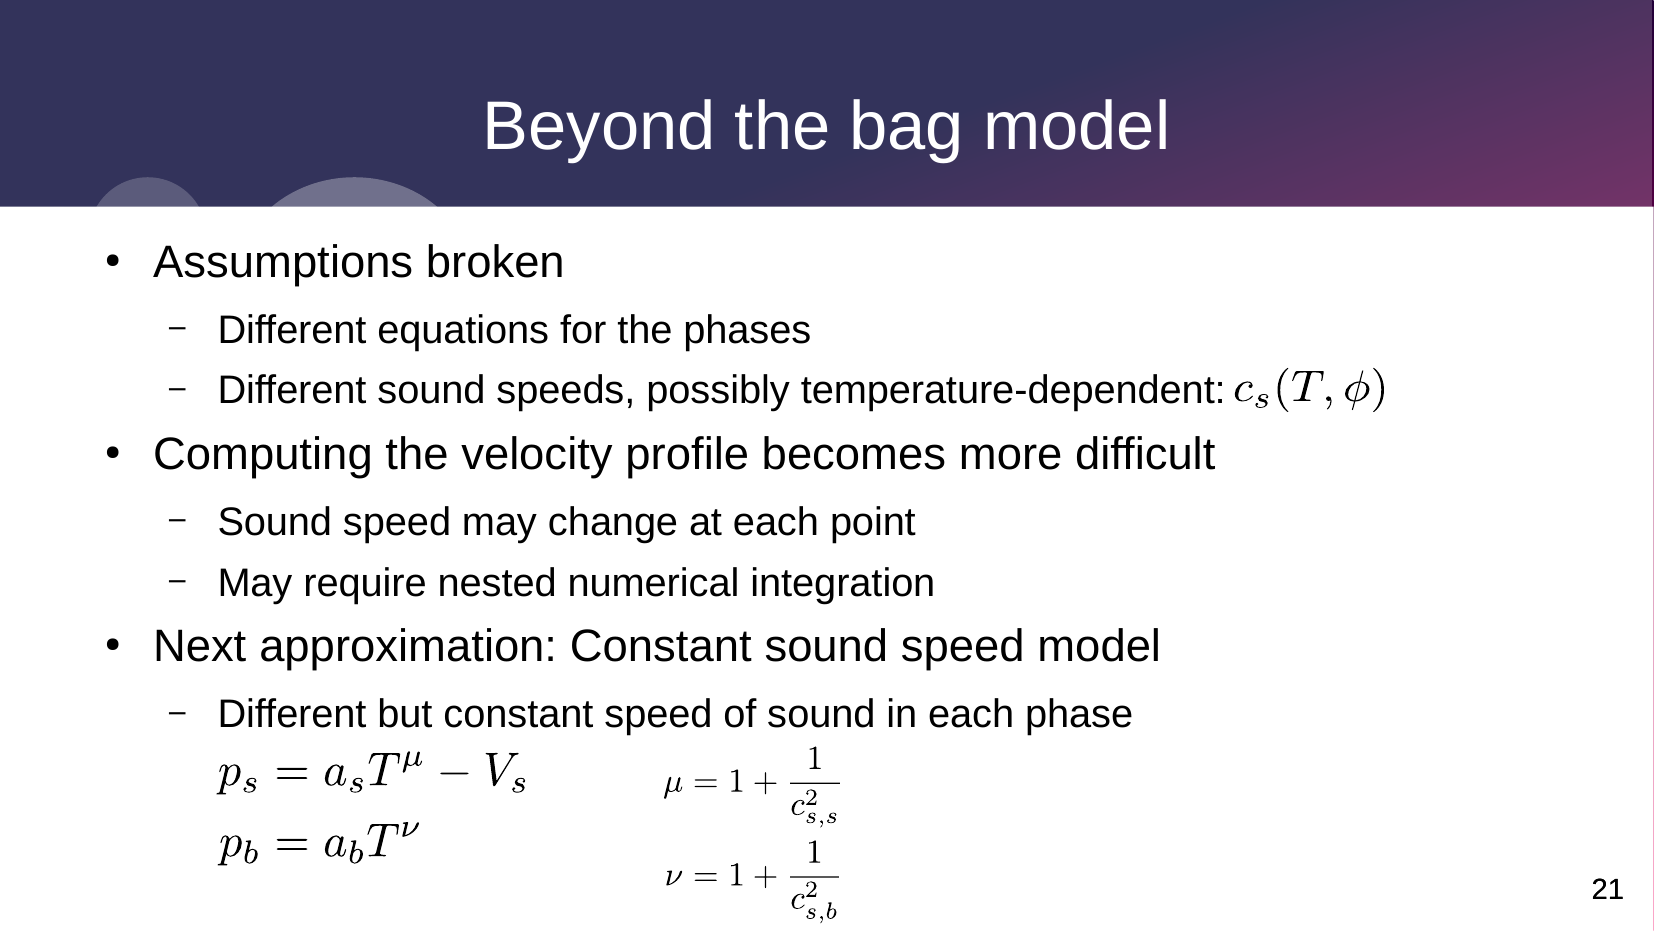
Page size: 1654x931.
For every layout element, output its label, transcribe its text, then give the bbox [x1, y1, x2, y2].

picture [1231, 366, 1386, 414]
list Assumptions broken Different equations for the phases Different sound speeds, possibly temperature-dependent: Computing the velocity profile becomes more difficult Sound speed may change at each point May require nested numerical integration Next approximation: Constant sound speed model Different but constant speed of sound in each phase [88, 236, 1565, 740]
title Beyond the bag model [88, 44, 1565, 207]
picture [661, 745, 842, 925]
picture [216, 751, 526, 866]
